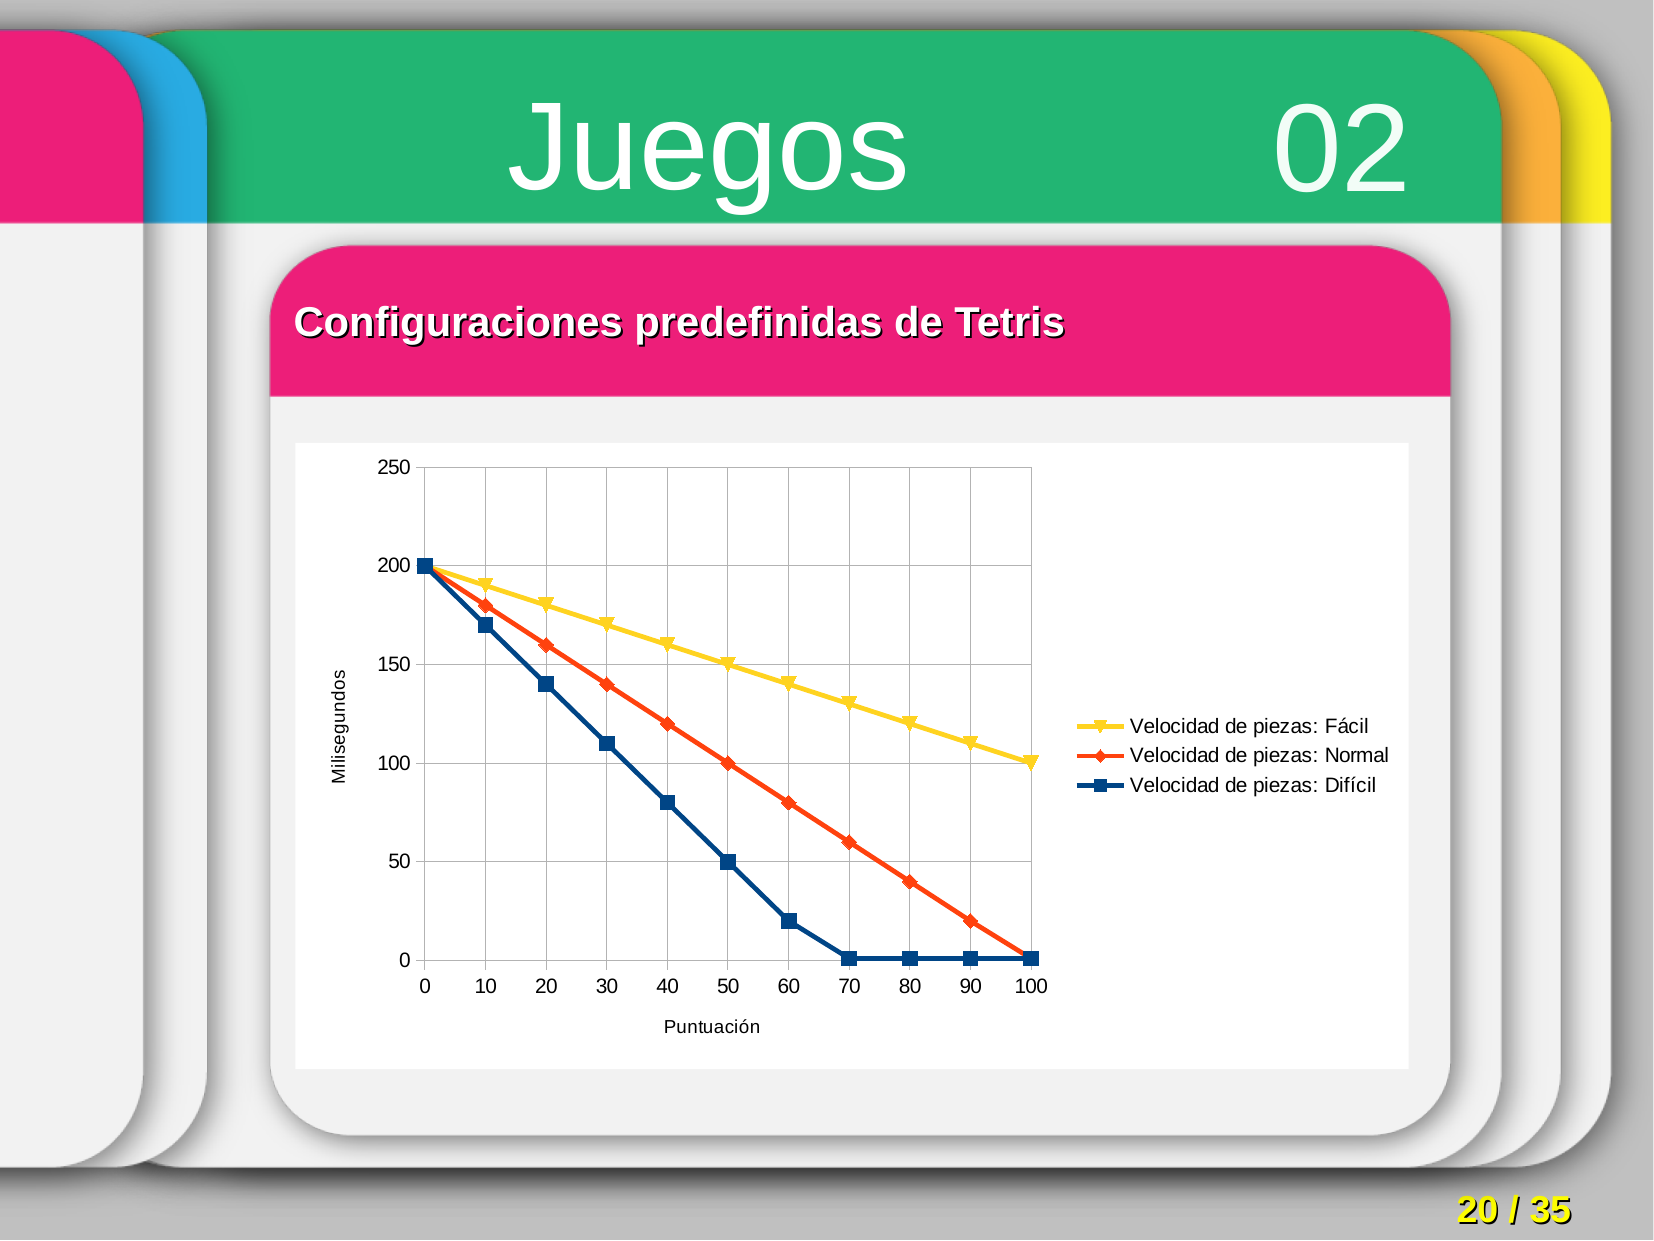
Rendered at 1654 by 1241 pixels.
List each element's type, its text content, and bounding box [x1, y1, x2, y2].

text_box 02 [1257, 58, 1433, 221]
title Juegos [147, 59, 1270, 235]
chart [295, 442, 1409, 1070]
picture [0, 0, 1654, 1241]
title Configuraciones predefinidas de Tetris [293, 218, 1066, 427]
text_box [236, 221, 1607, 1193]
